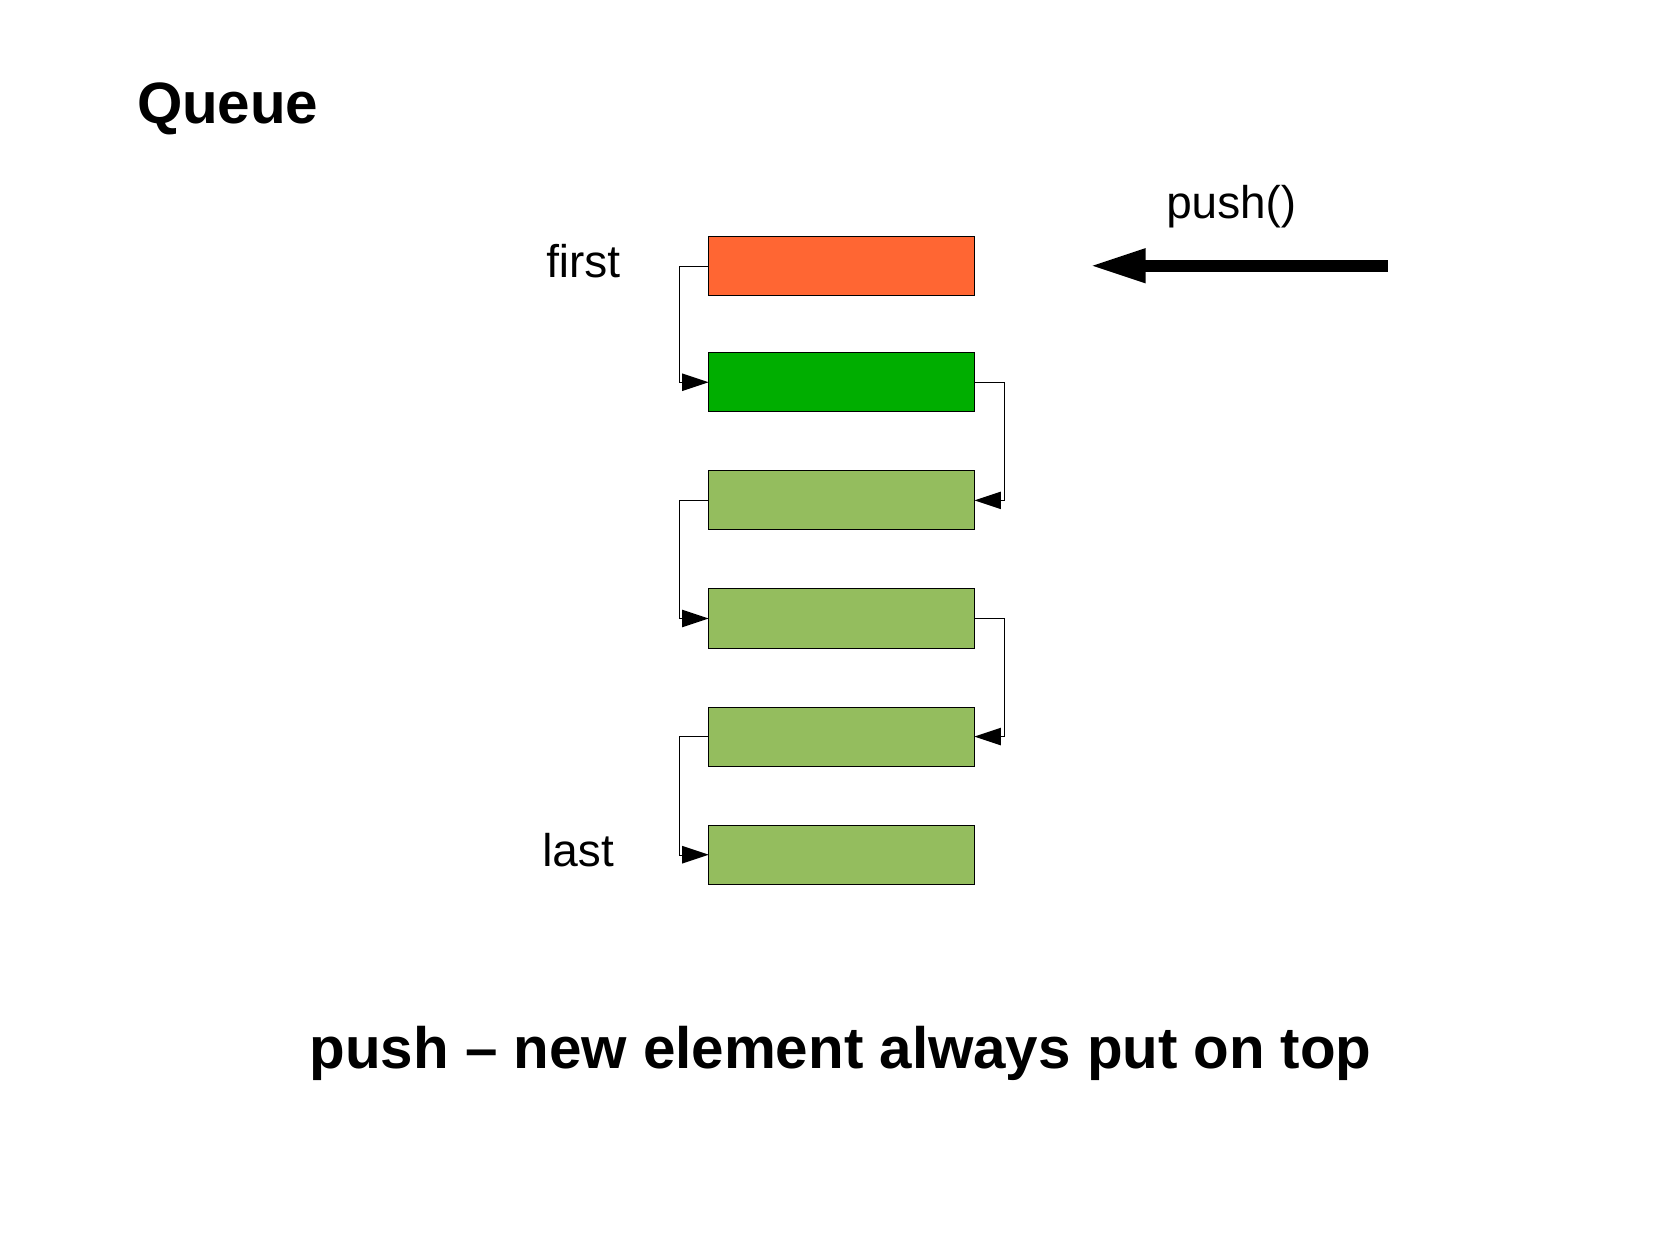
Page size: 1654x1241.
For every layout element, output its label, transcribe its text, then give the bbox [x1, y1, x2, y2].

text_box [708, 352, 975, 412]
text_box [708, 236, 975, 296]
text_box [708, 825, 975, 885]
text_box first [680, 267, 684, 295]
text_box [708, 707, 975, 767]
text_box Queue [122, 63, 334, 144]
text_box [708, 588, 975, 649]
text_box push – new element always put on top [295, 1008, 1388, 1089]
text_box push() [1151, 169, 1363, 236]
text_box [708, 470, 975, 530]
text_box last [527, 817, 680, 884]
text_box first [531, 228, 684, 295]
